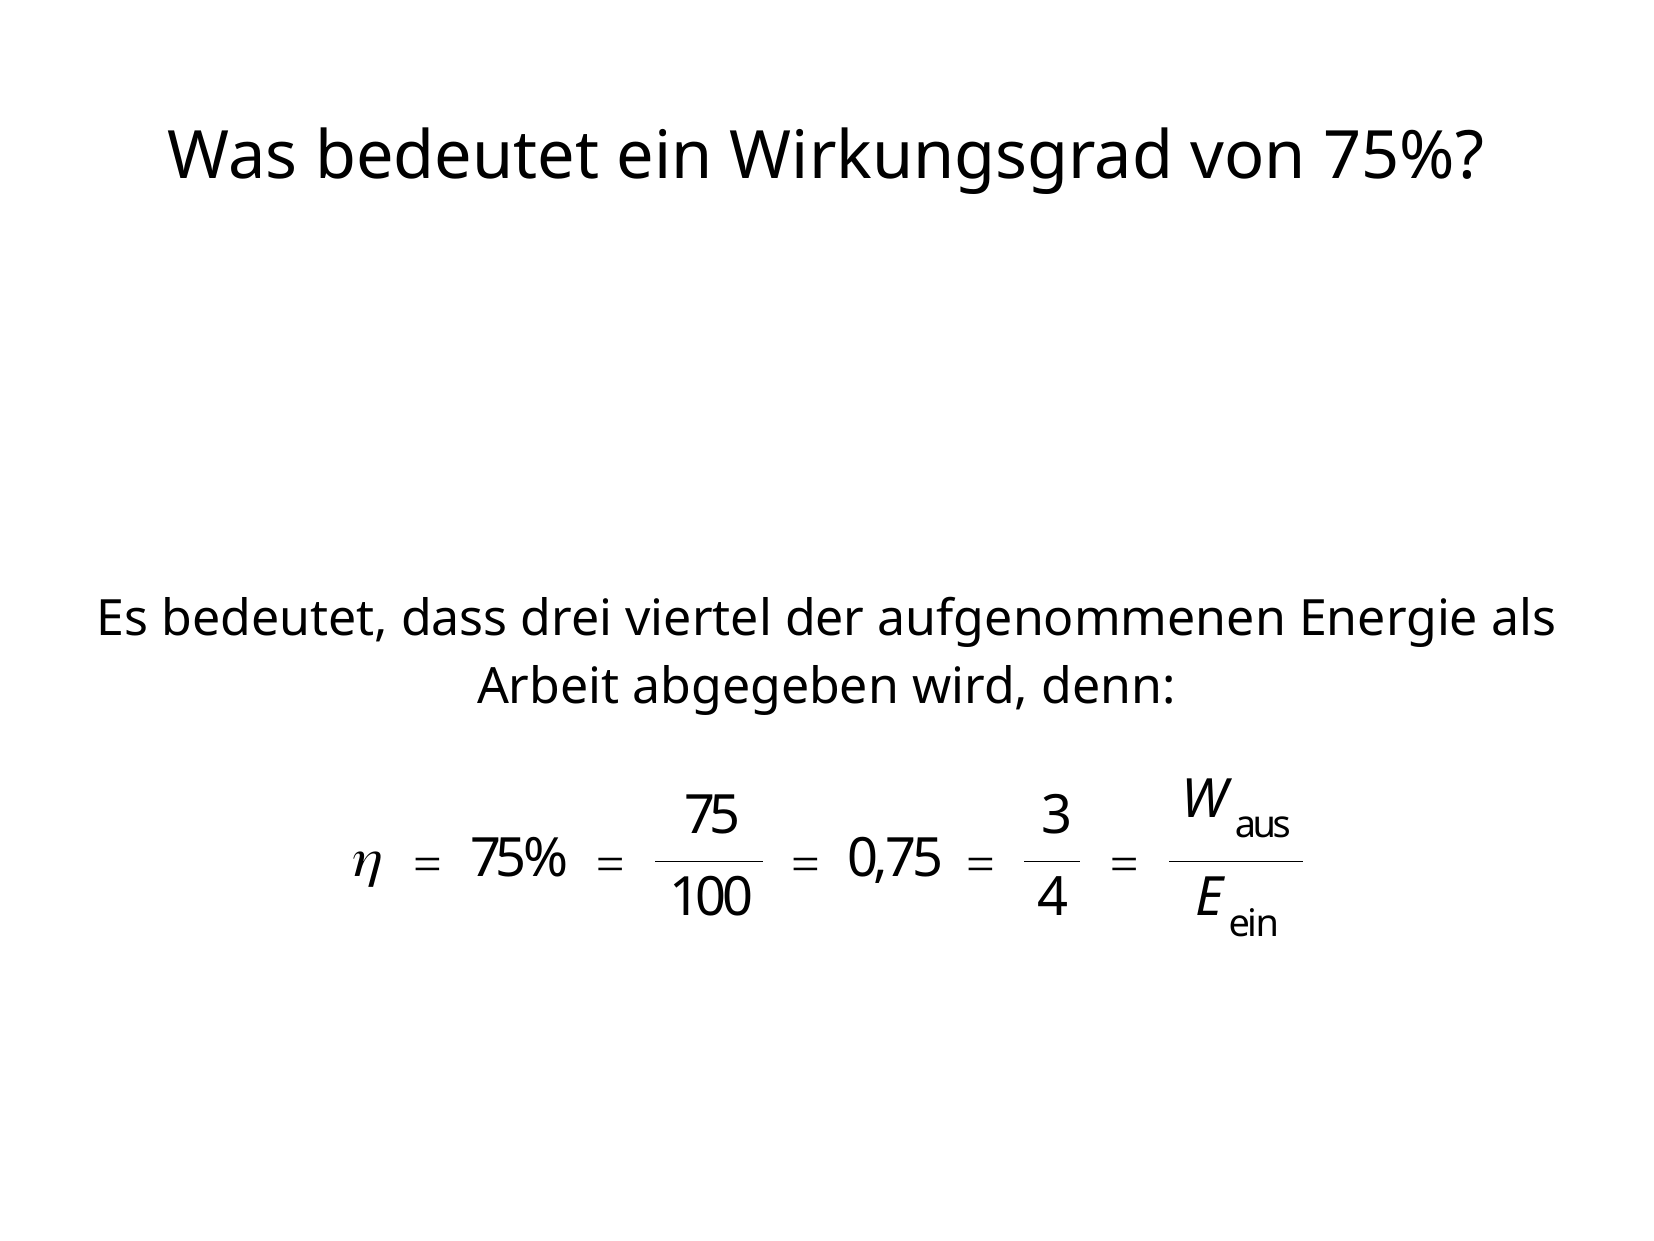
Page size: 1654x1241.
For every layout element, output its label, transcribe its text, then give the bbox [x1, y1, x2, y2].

subtitle Es bedeutet, dass drei viertel der aufgenommenen Energie als Arbeit abgegeben wird, denn: [82, 290, 1571, 1010]
chart [342, 765, 1311, 947]
title Was bedeutet ein Wirkungsgrad von 75%? [82, 49, 1571, 257]
